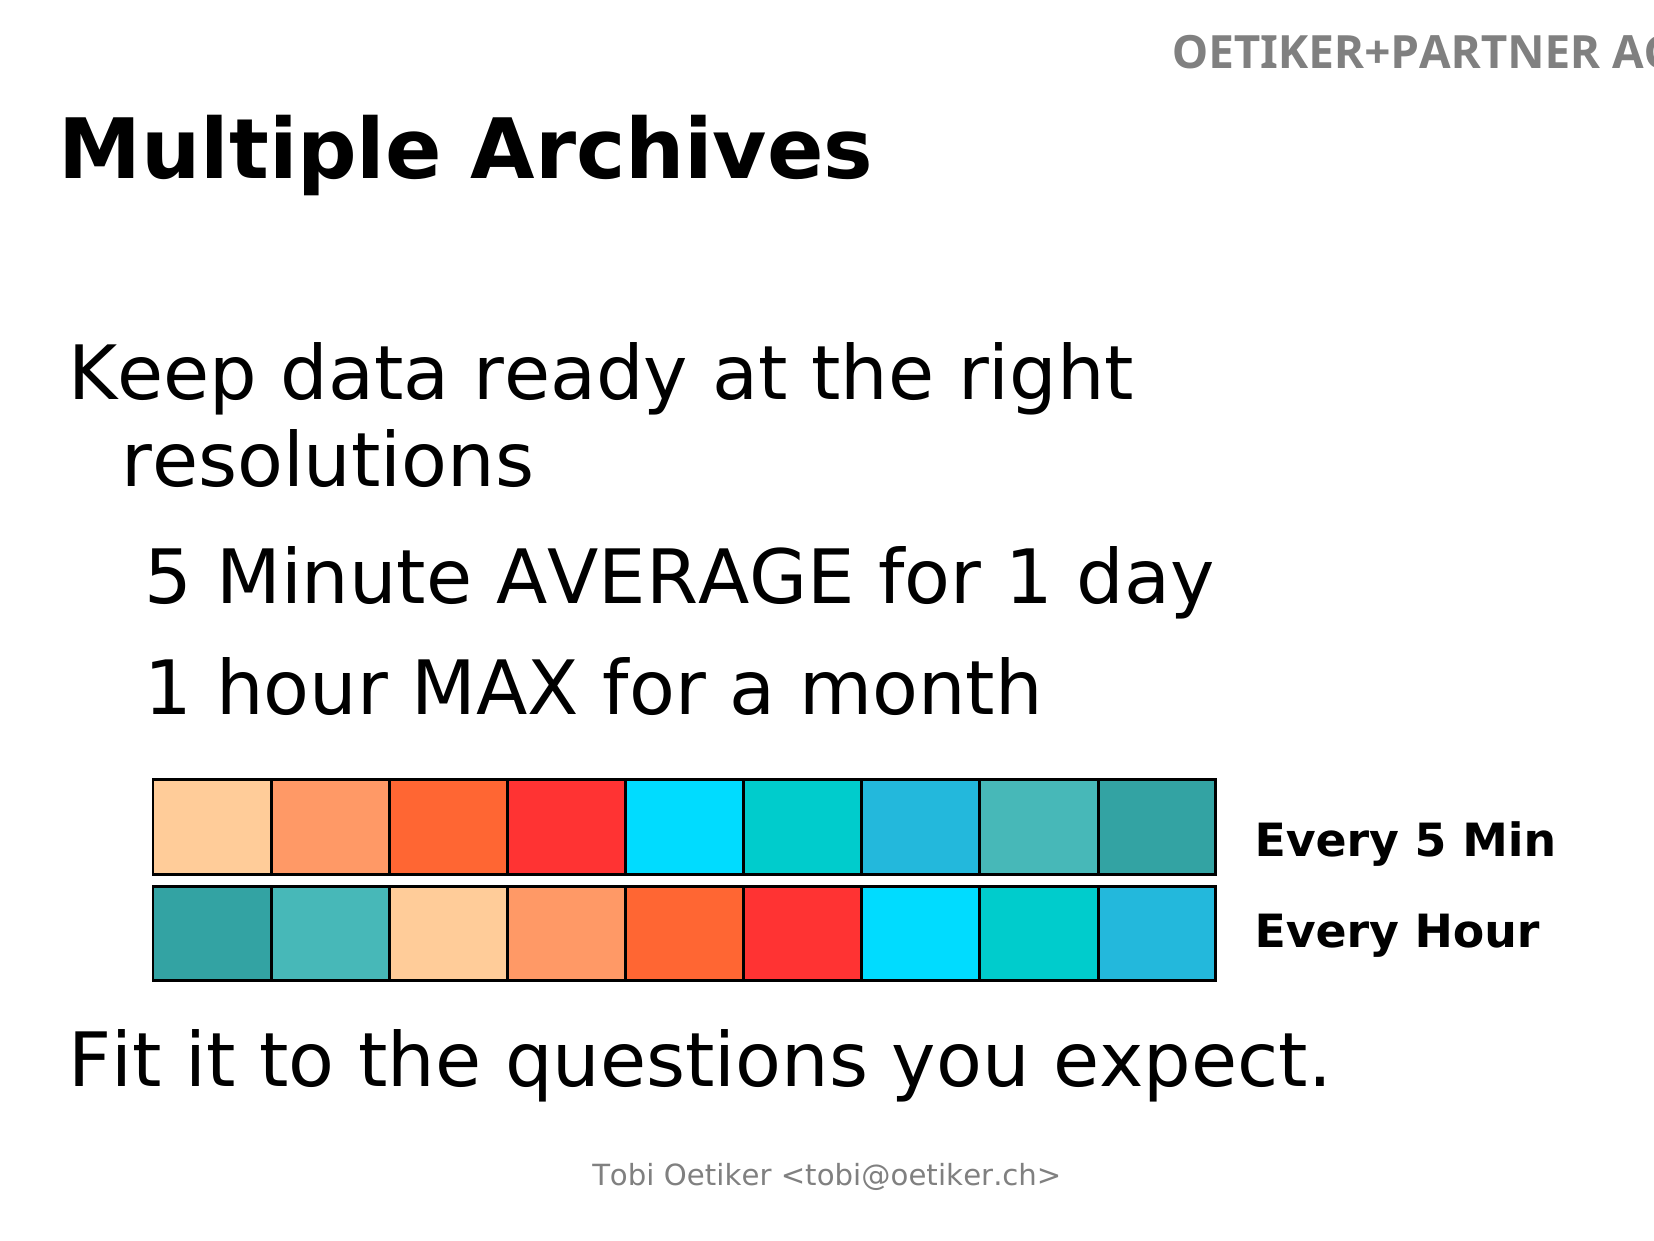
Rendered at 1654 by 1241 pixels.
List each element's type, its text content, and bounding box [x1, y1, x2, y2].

title Multiple Archives [59, 75, 1607, 225]
text_box Every Hour [1239, 897, 1555, 966]
text_box [153, 779, 1216, 875]
text_box Every 5 Min [1239, 806, 1572, 875]
list Keep data ready at the right resolutions 5 Minute AVERAGE for 1 day 1 hour MAX for a month Fit it to the questions you expect. [50, 329, 1571, 1106]
text_box [153, 886, 1216, 981]
